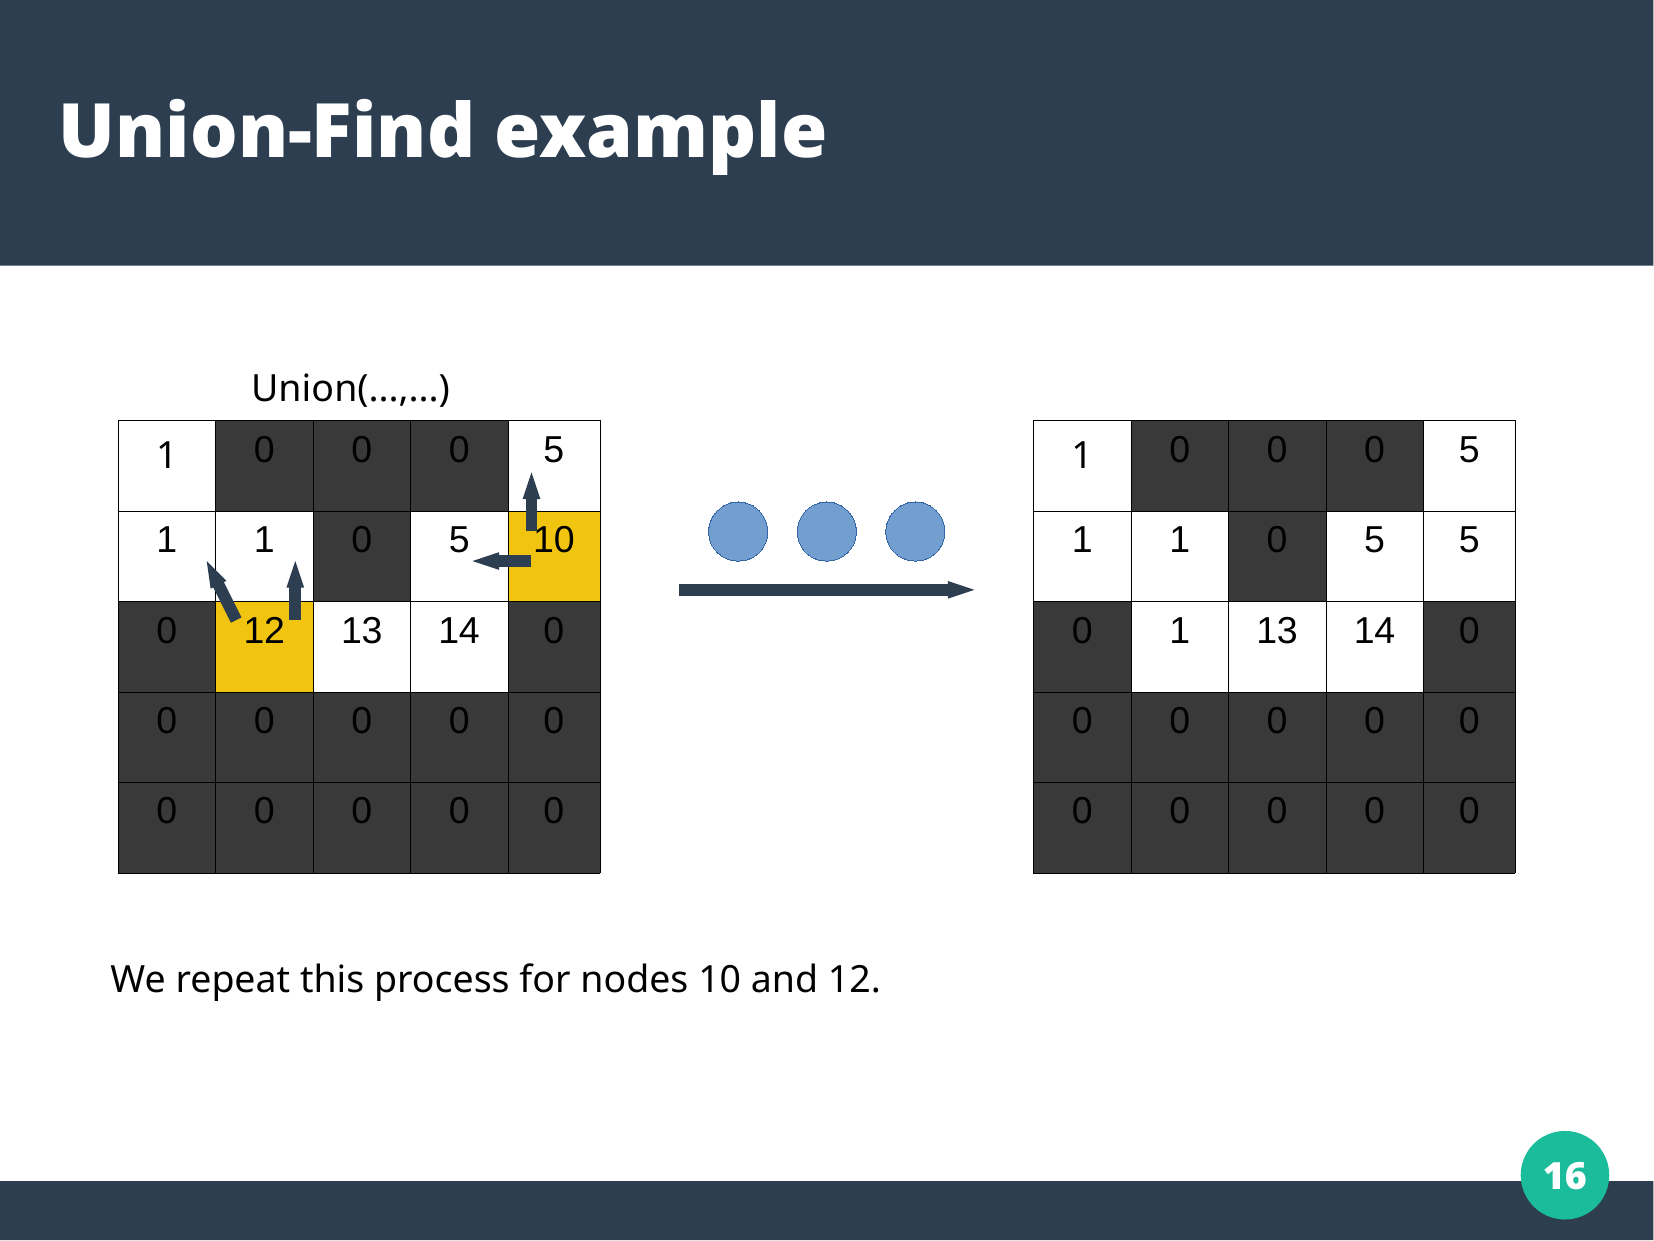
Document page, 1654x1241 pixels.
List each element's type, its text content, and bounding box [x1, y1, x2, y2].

text_box We repeat this process for nodes 10 and 12. [95, 944, 1477, 1182]
table_header 1 [119, 421, 215, 511]
text_box [885, 501, 945, 562]
table_cell 0 [1424, 783, 1515, 873]
table_cell 0 [1132, 693, 1228, 782]
table_cell 0 [411, 693, 508, 782]
table_cell 0 [216, 693, 313, 782]
table_cell 14 [1327, 602, 1423, 692]
table_cell 0 [1034, 602, 1131, 692]
table_cell 0 [509, 693, 600, 782]
table_header 0 [1132, 421, 1228, 511]
table_cell 0 [1327, 693, 1423, 782]
table_cell 0 [1229, 512, 1326, 601]
table_header 1 [1034, 421, 1131, 511]
table_cell 13 [314, 602, 410, 692]
table_cell 0 [1424, 602, 1515, 692]
table_cell 1 [1132, 602, 1228, 692]
table_cell 0 [509, 602, 600, 692]
table_cell 5 [1327, 512, 1423, 601]
table_cell 0 [119, 693, 215, 782]
table_header 0 [216, 421, 313, 511]
table_cell 13 [1229, 602, 1326, 692]
table_cell 0 [119, 783, 215, 873]
table_cell 5 [1424, 512, 1515, 601]
title Union-Find example [59, 49, 1595, 207]
table_cell 0 [119, 602, 215, 692]
table_cell 0 [1229, 783, 1326, 873]
table_cell 5 [411, 512, 508, 601]
table_cell 0 [314, 512, 410, 601]
table_cell 1 [216, 512, 313, 601]
table_header 0 [411, 421, 508, 511]
table_header 5 [509, 421, 600, 511]
table_cell 12 [216, 602, 313, 692]
text_box [797, 501, 857, 562]
table_header 0 [1327, 421, 1423, 511]
table_header 0 [314, 421, 410, 511]
table_cell 14 [411, 602, 508, 692]
table_cell 0 [216, 783, 313, 873]
table_cell 0 [314, 783, 410, 873]
table_cell 0 [1327, 783, 1423, 873]
table_header 5 [1424, 421, 1515, 511]
table_cell 0 [1034, 693, 1131, 782]
table_cell 1 [1034, 512, 1131, 601]
table_cell 0 [314, 693, 410, 782]
table_cell 0 [1424, 693, 1515, 782]
text_box Union(...,...) [236, 354, 488, 416]
table_cell 0 [411, 783, 508, 873]
text_box [708, 501, 768, 562]
table_cell 0 [1034, 783, 1131, 873]
table_cell 10 [509, 512, 600, 601]
table_cell 1 [119, 512, 215, 601]
table_cell 1 [1132, 512, 1228, 601]
table_header 0 [1229, 421, 1326, 511]
table_cell 0 [1229, 693, 1326, 782]
table_cell 0 [1132, 783, 1228, 873]
table_cell 0 [509, 783, 600, 873]
